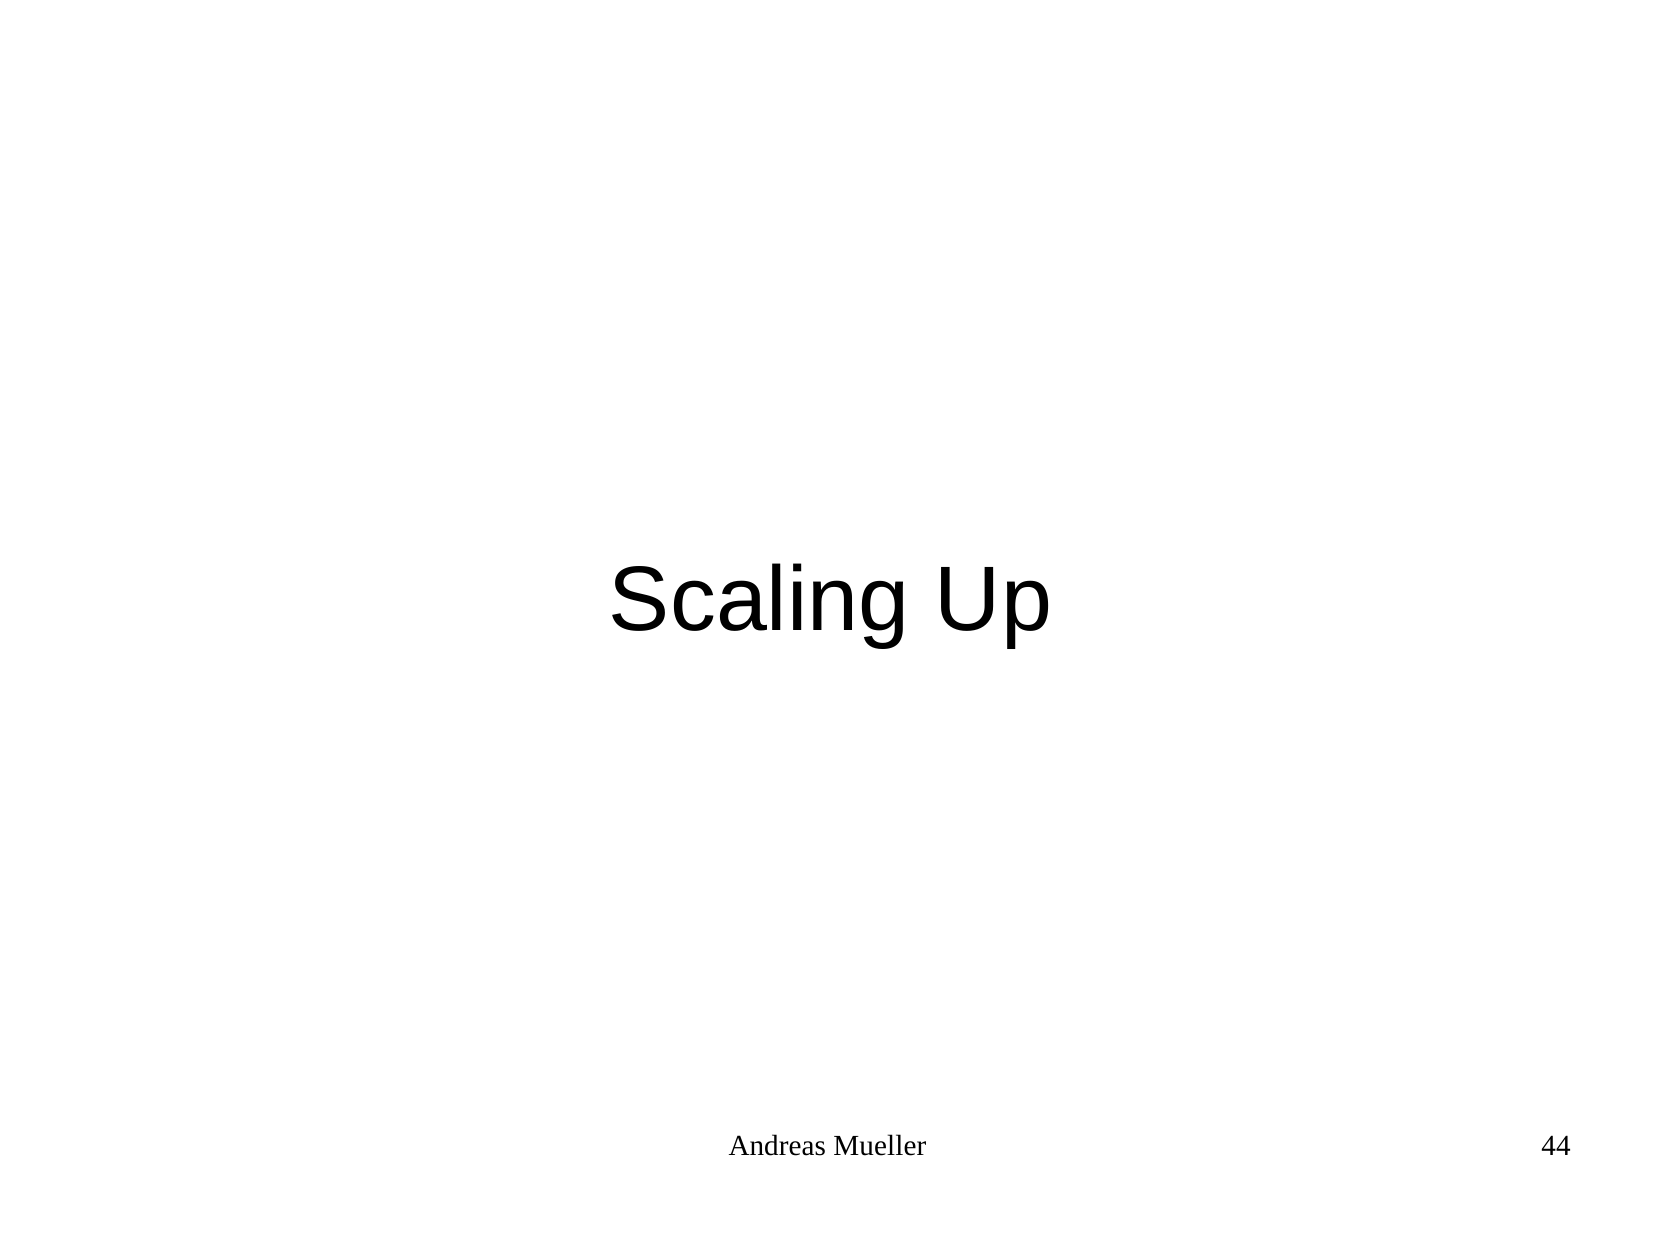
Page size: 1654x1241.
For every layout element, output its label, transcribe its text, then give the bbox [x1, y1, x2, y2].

title Scaling Up [86, 495, 1576, 703]
